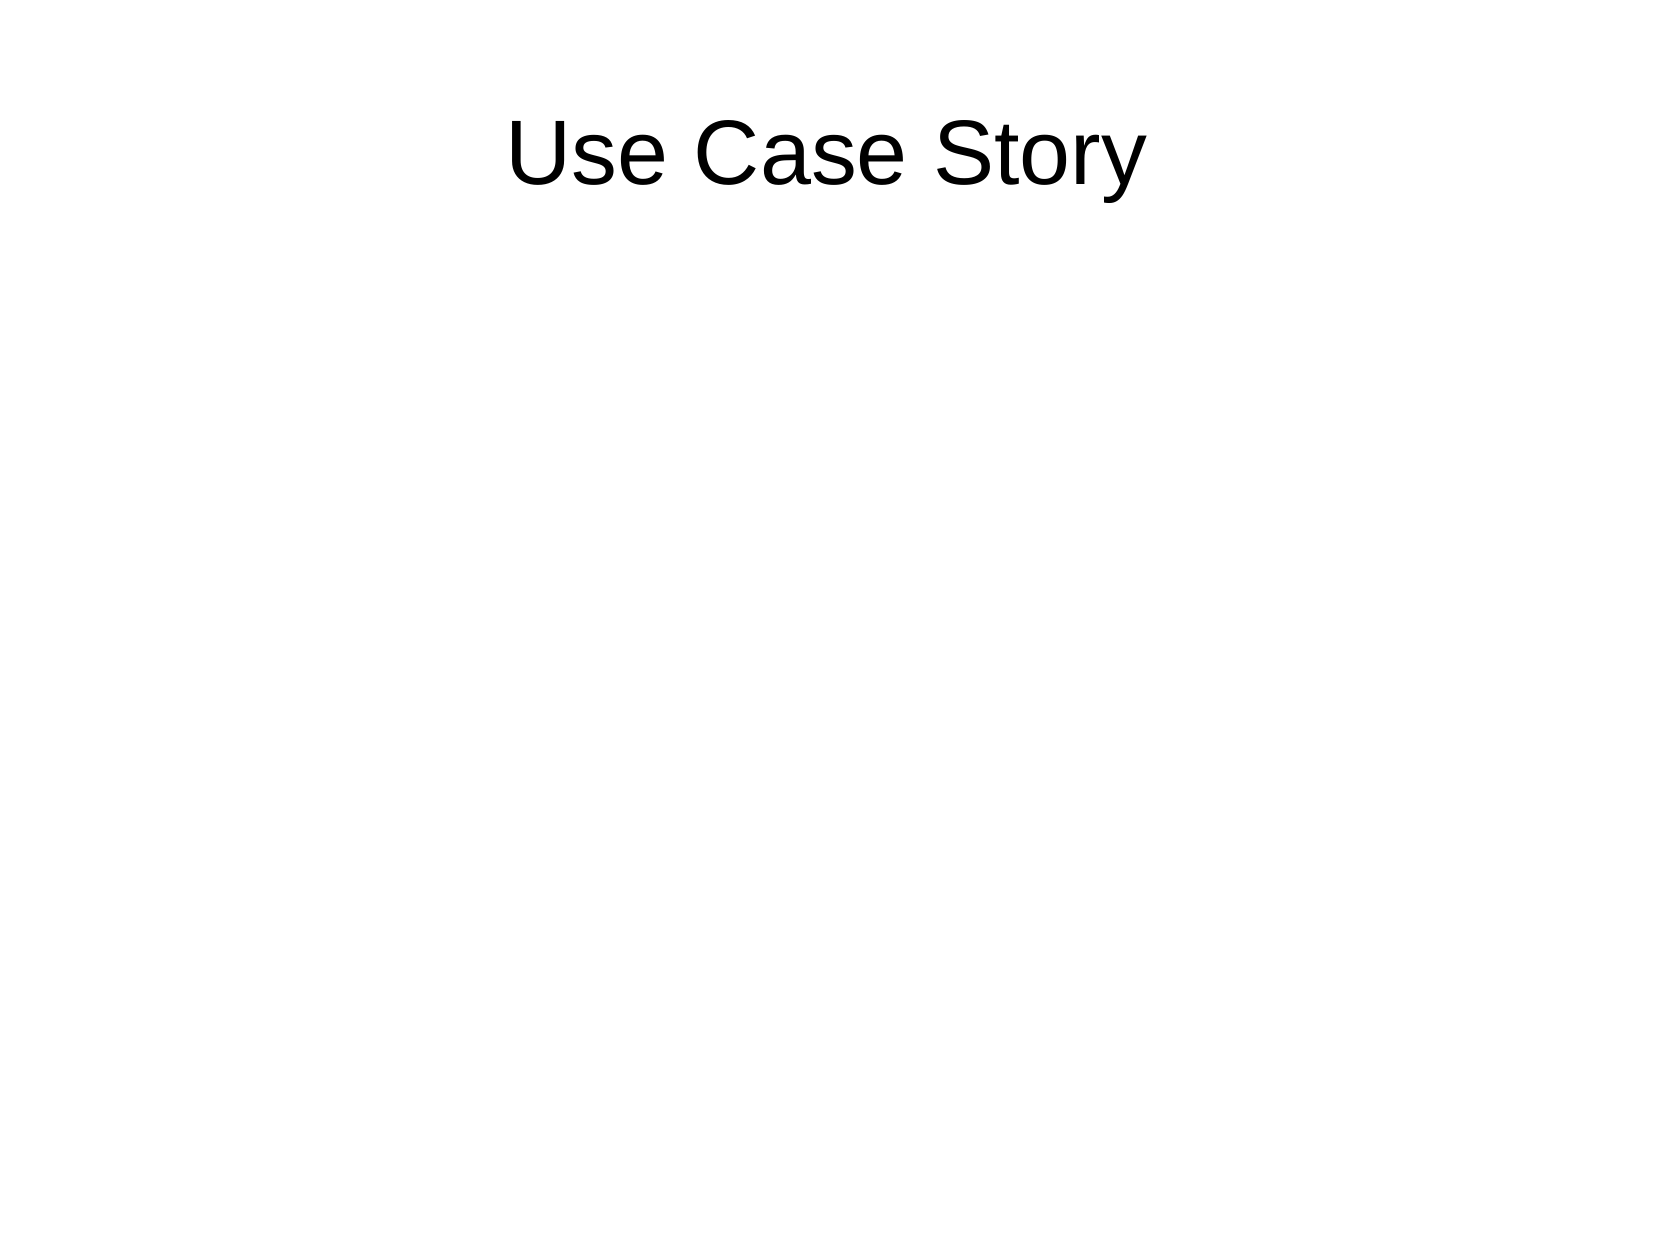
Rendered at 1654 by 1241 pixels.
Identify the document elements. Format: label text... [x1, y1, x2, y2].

title Use Case Story [82, 49, 1571, 257]
